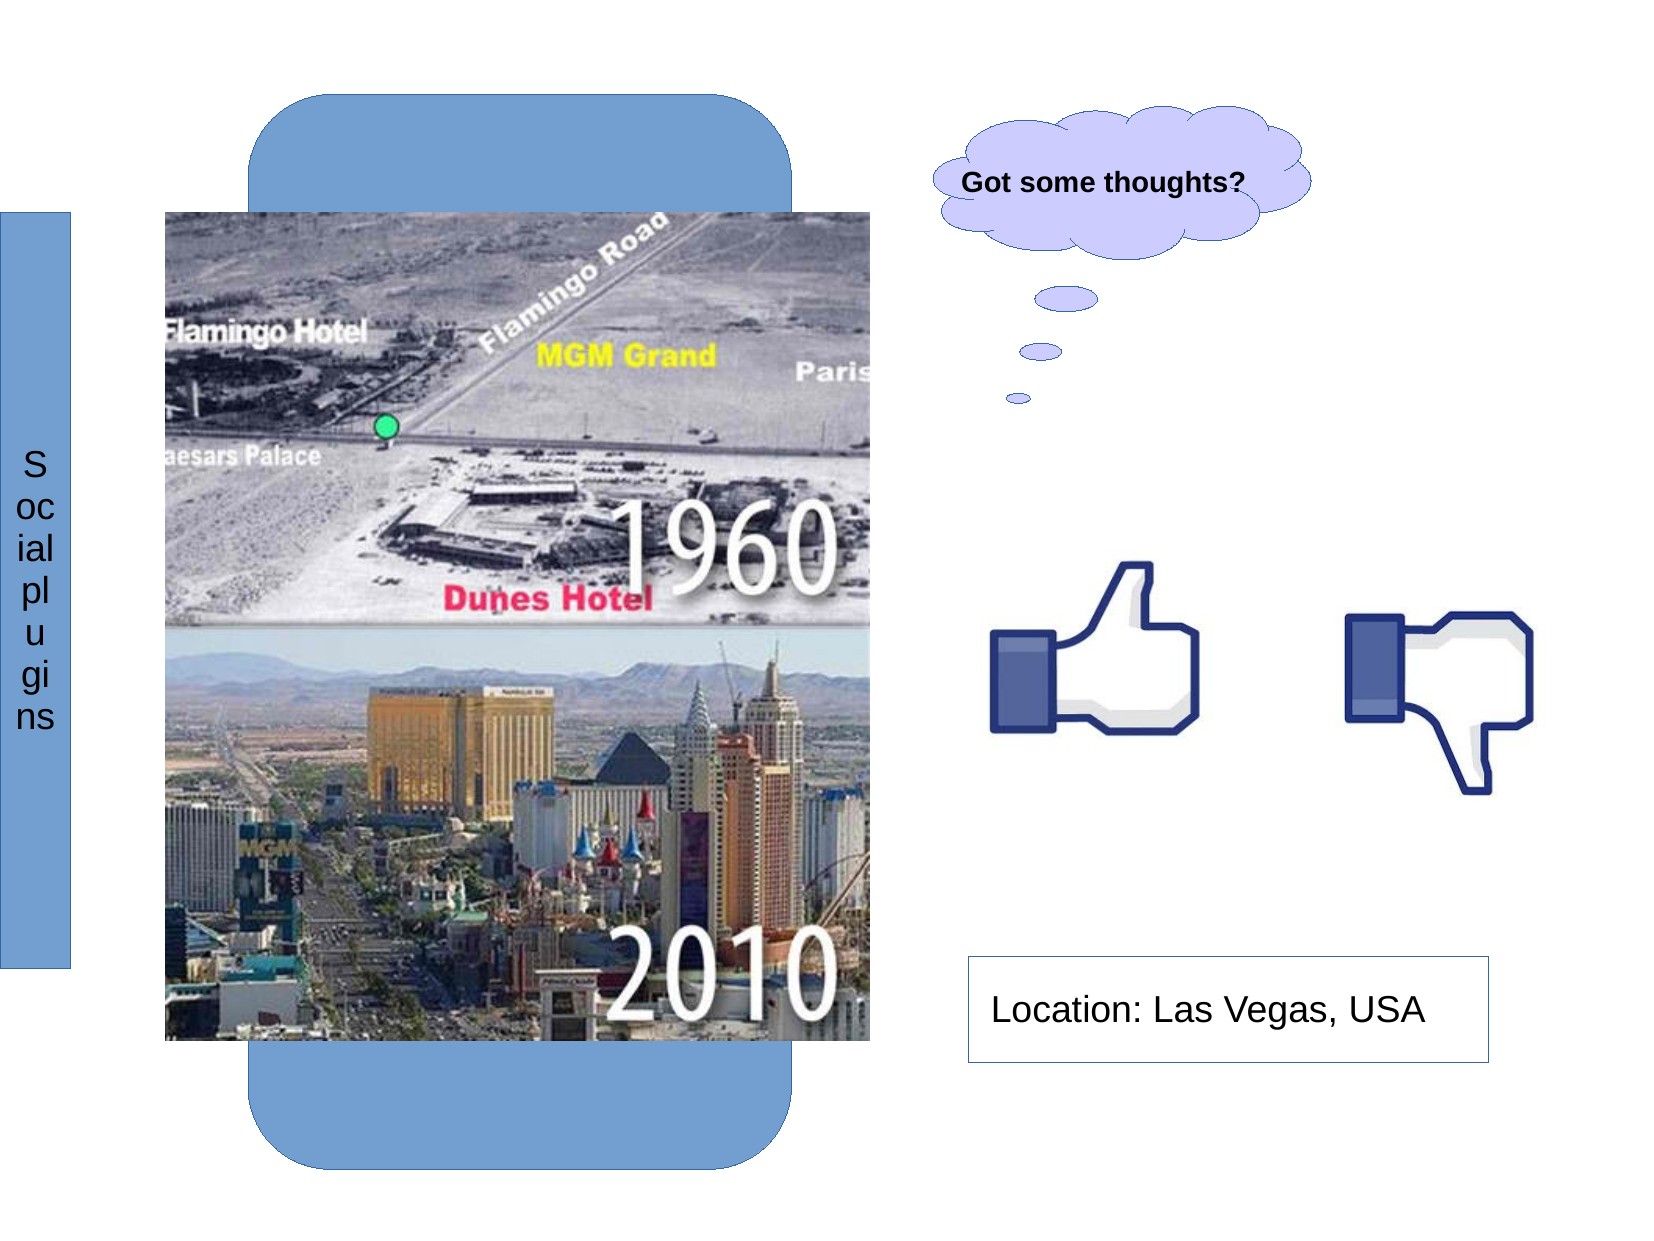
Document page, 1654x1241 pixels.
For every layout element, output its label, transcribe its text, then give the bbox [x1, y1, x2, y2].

text_box [248, 94, 792, 212]
text_box [248, 1041, 792, 1170]
text_box Got some thoughts? [1034, 286, 1098, 312]
text_box Got some thoughts? [933, 106, 1312, 260]
text_box Social plugins [0, 212, 71, 969]
picture [1336, 590, 1571, 824]
picture [165, 212, 871, 1041]
text_box Got some thoughts? [1019, 343, 1062, 361]
text_box Location: Las Vegas, USA [968, 956, 1489, 1063]
picture [980, 534, 1241, 756]
